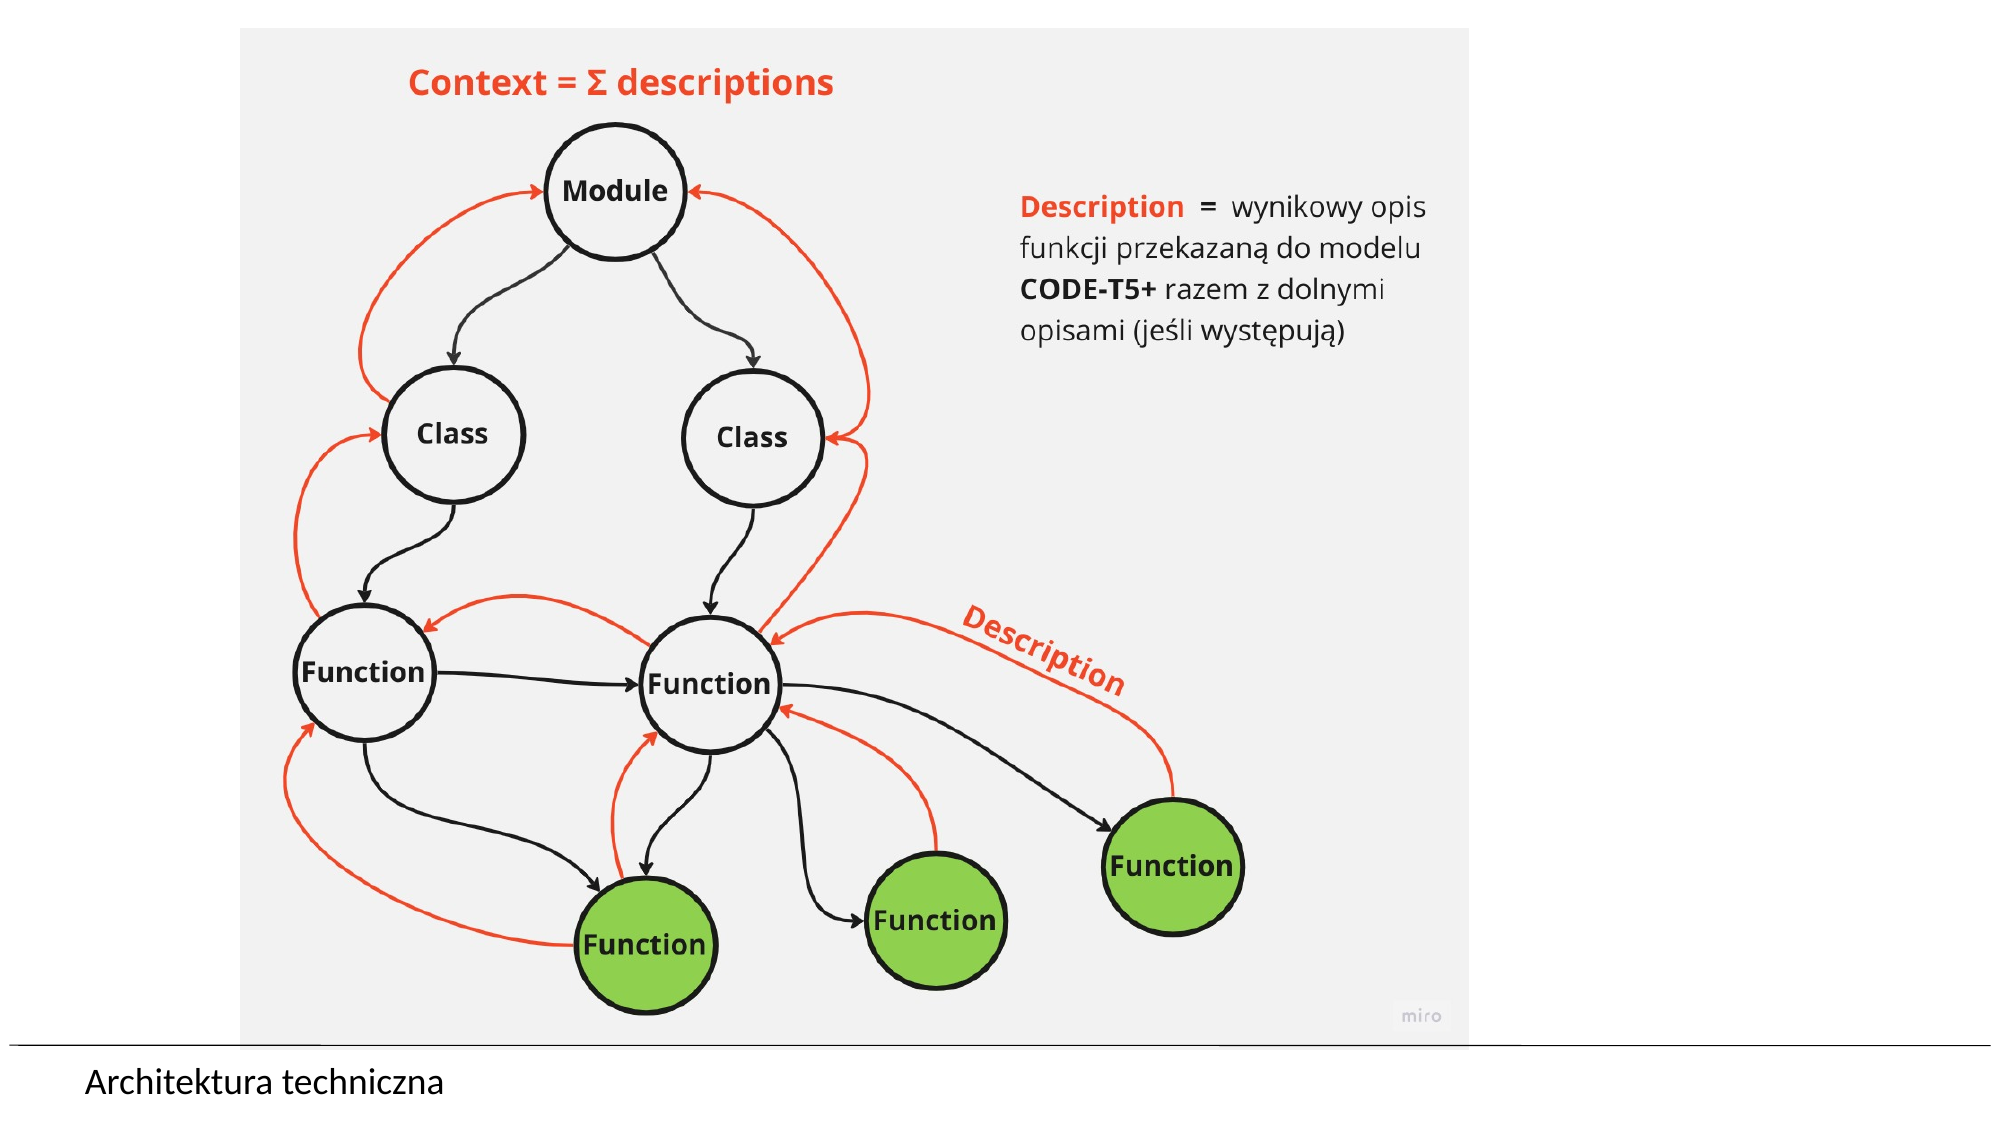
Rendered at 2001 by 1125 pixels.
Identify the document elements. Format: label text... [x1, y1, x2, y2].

picture [240, 1046, 1469, 1050]
text_box Architektura techniczna [69, 1049, 855, 1111]
picture [240, 28, 1469, 1044]
